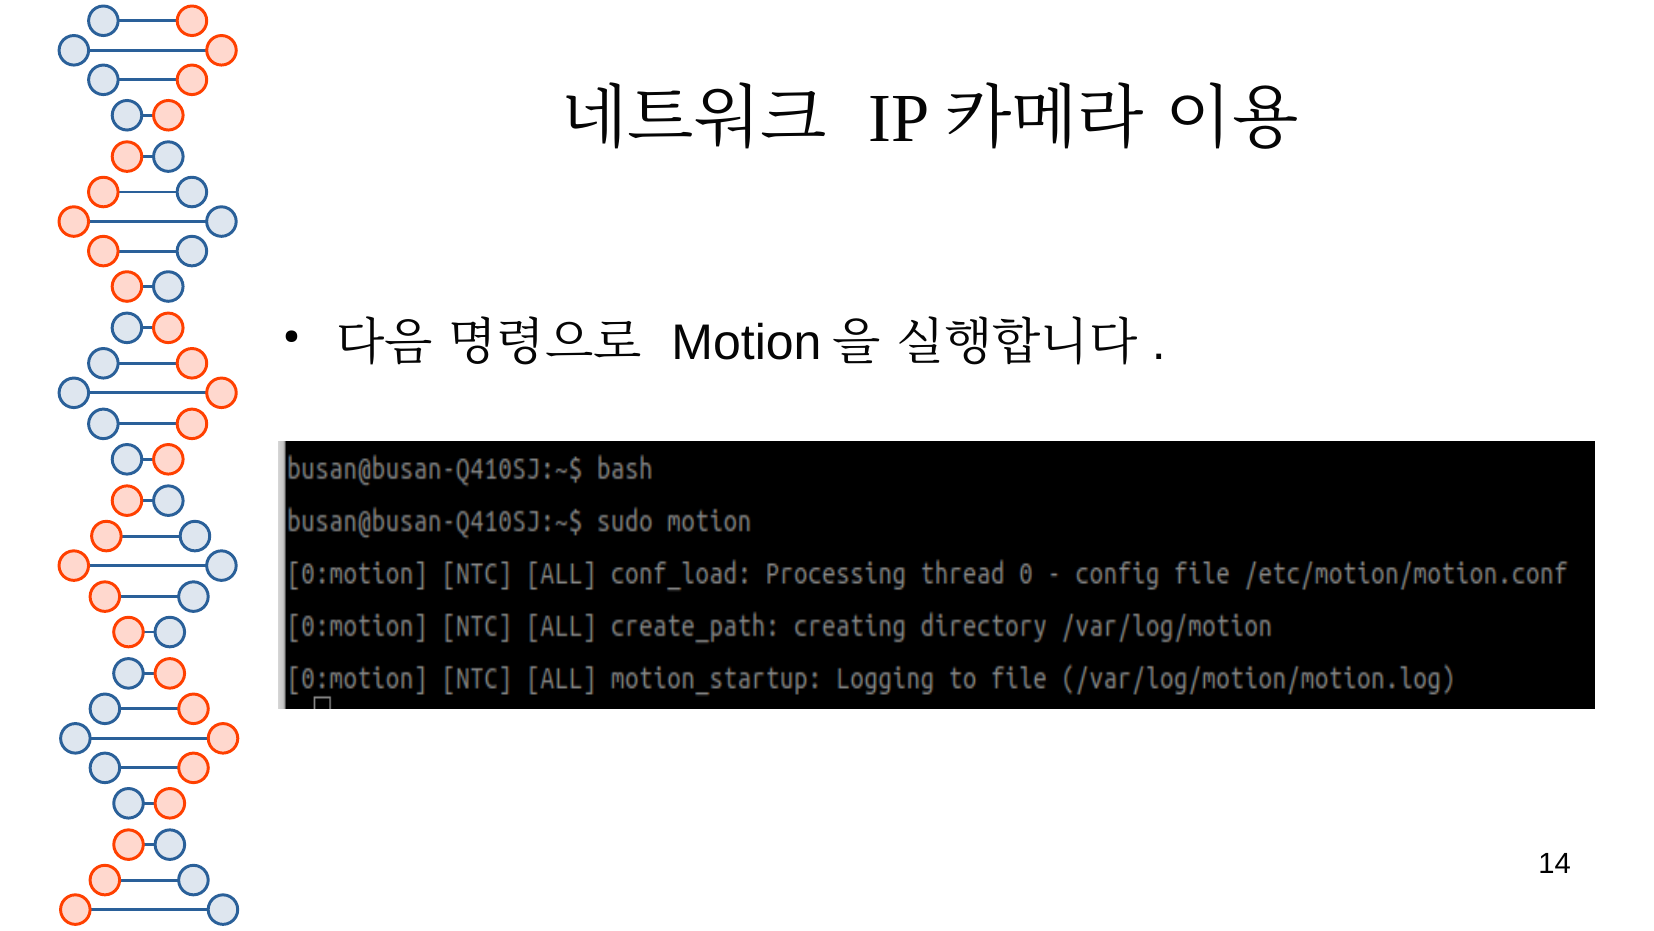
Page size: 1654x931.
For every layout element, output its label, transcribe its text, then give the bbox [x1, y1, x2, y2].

list 다음 명령으로 Motion을 실행합니다. [265, 224, 1595, 764]
picture [278, 441, 1595, 709]
title 네트워크 IP카메라 이용 [265, 35, 1595, 189]
